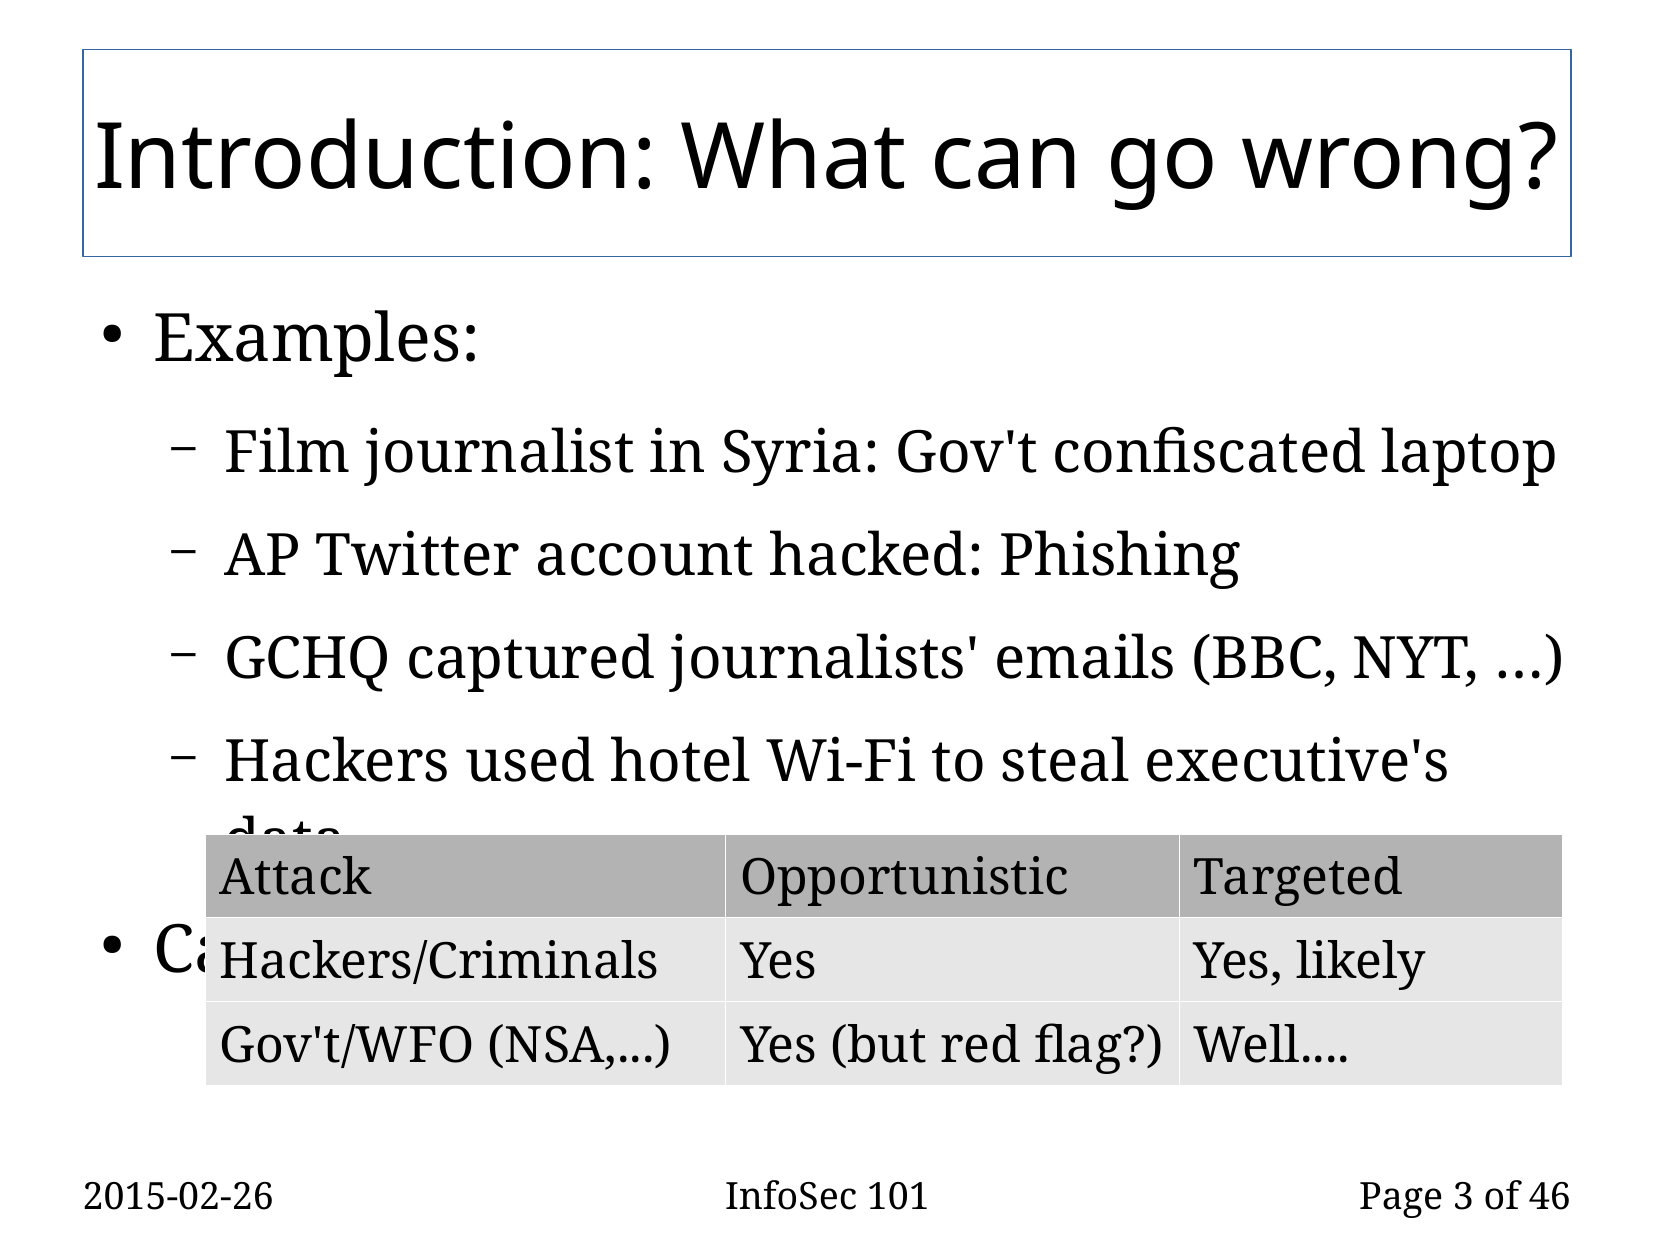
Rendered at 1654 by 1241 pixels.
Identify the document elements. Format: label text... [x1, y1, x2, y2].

title Introduction: What can go wrong? [82, 49, 1571, 257]
table_header Opportunistic [726, 835, 1179, 917]
table_header Attack [206, 835, 725, 917]
table_cell Yes [726, 918, 1179, 1001]
table_cell Yes (but red flag?) [726, 1002, 1179, 1085]
table_cell Well.... [1180, 1002, 1562, 1085]
table_header Targeted [1180, 835, 1562, 917]
table_cell Gov't/WFO (NSA,...) [206, 1002, 725, 1085]
table_cell Hackers/Criminals [206, 918, 725, 1001]
list Examples: Film journalist in Syria: Gov't confiscated laptop AP Twitter account hacked: Phishing GCHQ captured journalists' emails (BBC, NYT, …) Hackers used hotel Wi-Fi to steal executive's data Can our recommendations protect you? [82, 290, 1571, 1096]
table_cell Yes, likely [1180, 918, 1562, 1001]
